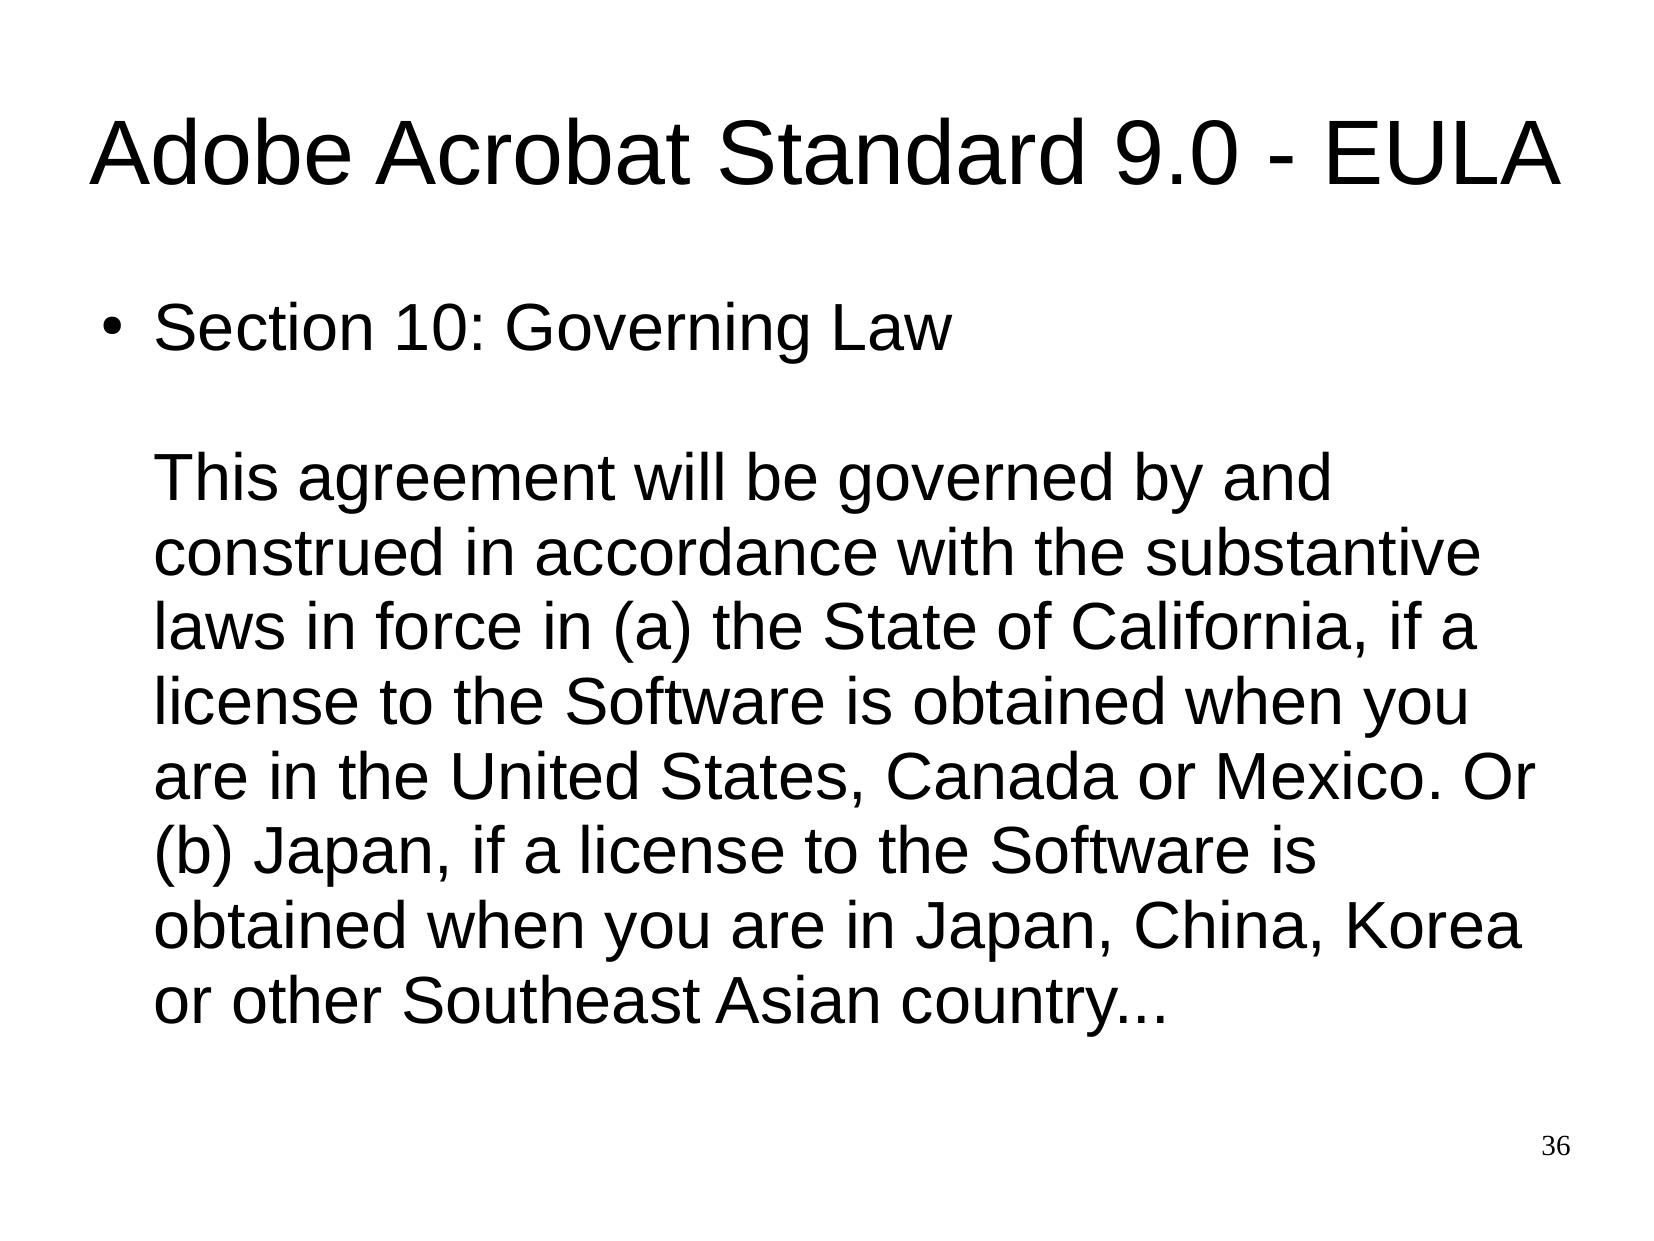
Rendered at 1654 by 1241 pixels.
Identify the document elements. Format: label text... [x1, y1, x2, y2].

list Section 10: Governing Law This agreement will be governed by and construed in accordance with the substantive laws in force in (a) the State of California, if a license to the Software is obtained when you are in the United States, Canada or Mexico. Or (b) Japan, if a license to the Software is obtained when you are in Japan, China, Korea or other Southeast Asian country... [82, 290, 1571, 1094]
title Adobe Acrobat Standard 9.0 - EULA [82, 49, 1571, 257]
